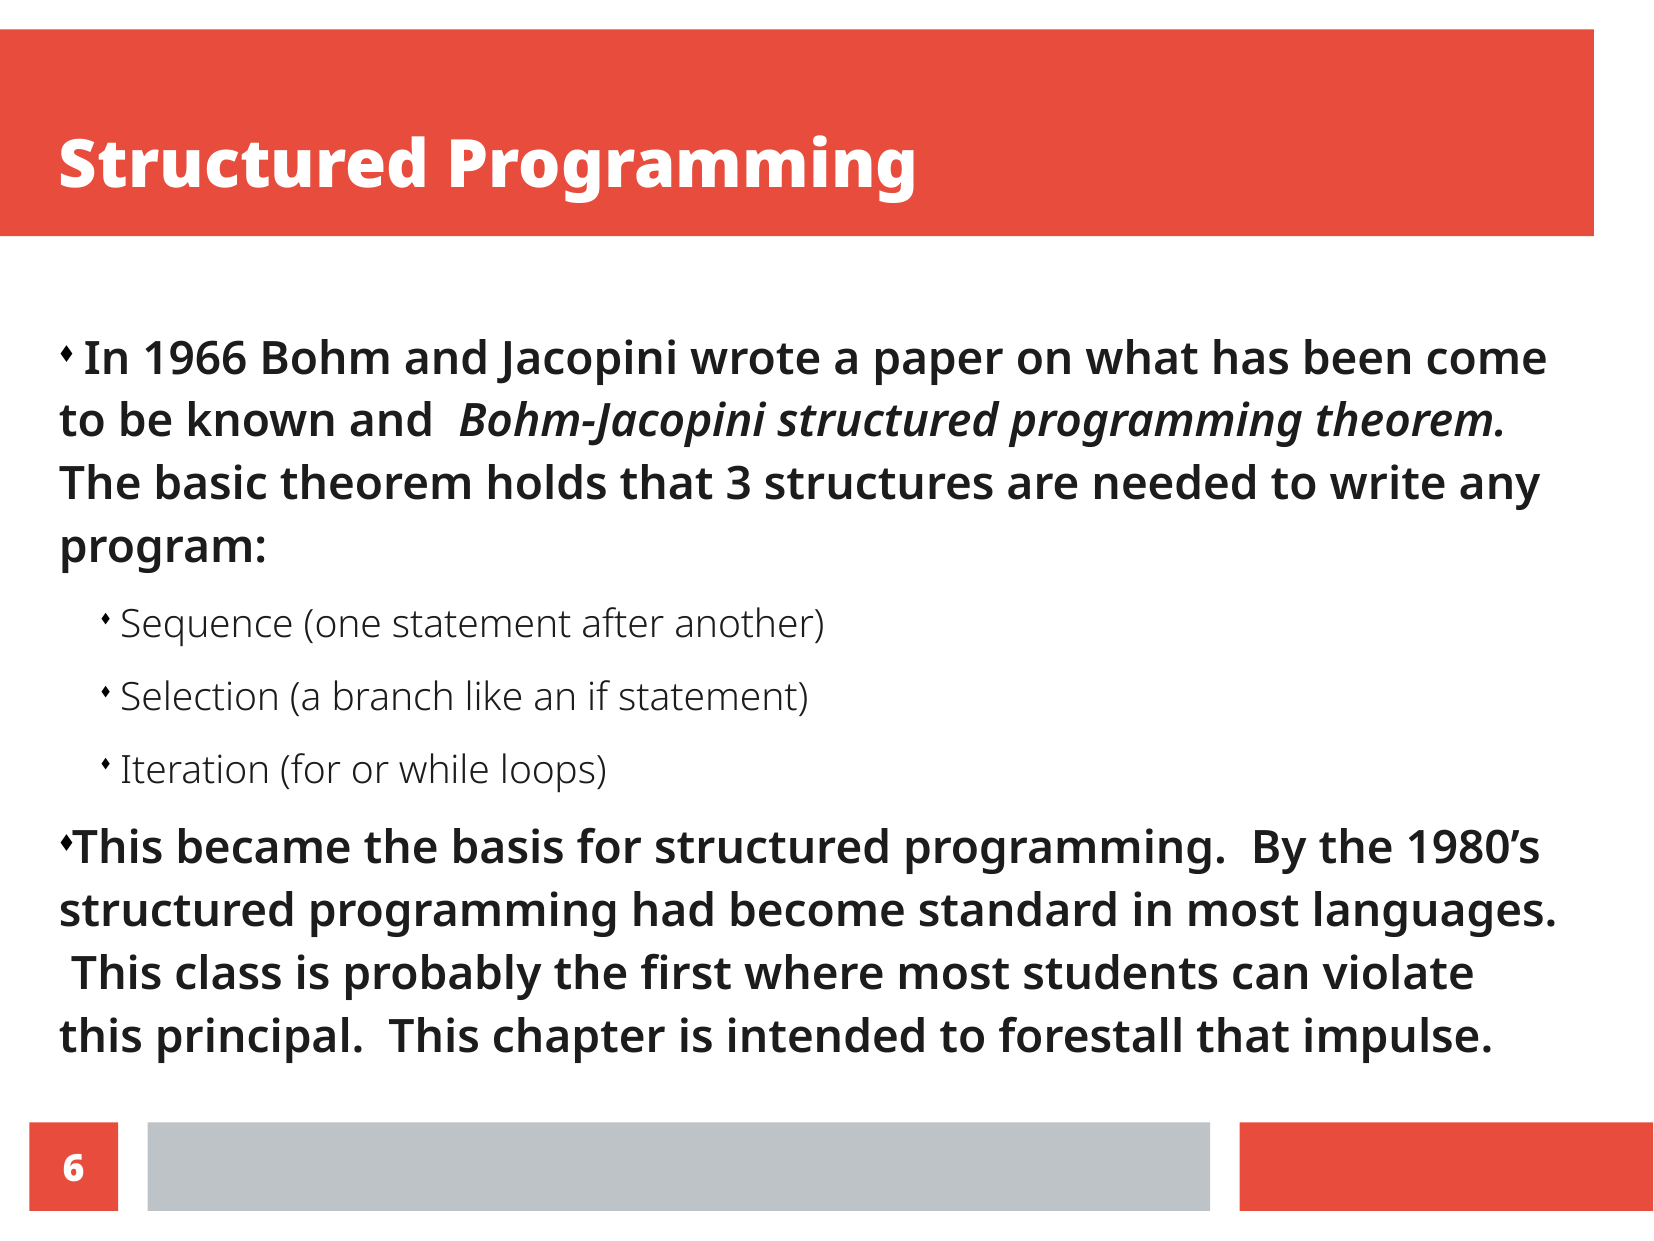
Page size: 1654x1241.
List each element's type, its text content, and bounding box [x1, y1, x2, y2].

title Structured Programming [58, 59, 1594, 207]
list In 1966 Bohm and Jacopini wrote a paper on what has been come to be known and Bohm-Jacopini structured programming theorem. The basic theorem holds that 3 structures are needed to write any program: Sequence (one statement after another) Selection (a branch like an if statement) Iteration (for or while loops) This became the basis for structured programming. By the 1980’s structured programming had become standard in most languages. This class is probably the first where most students can violate this principal. This chapter is intended to forestall that impulse. [58, 324, 1565, 1093]
